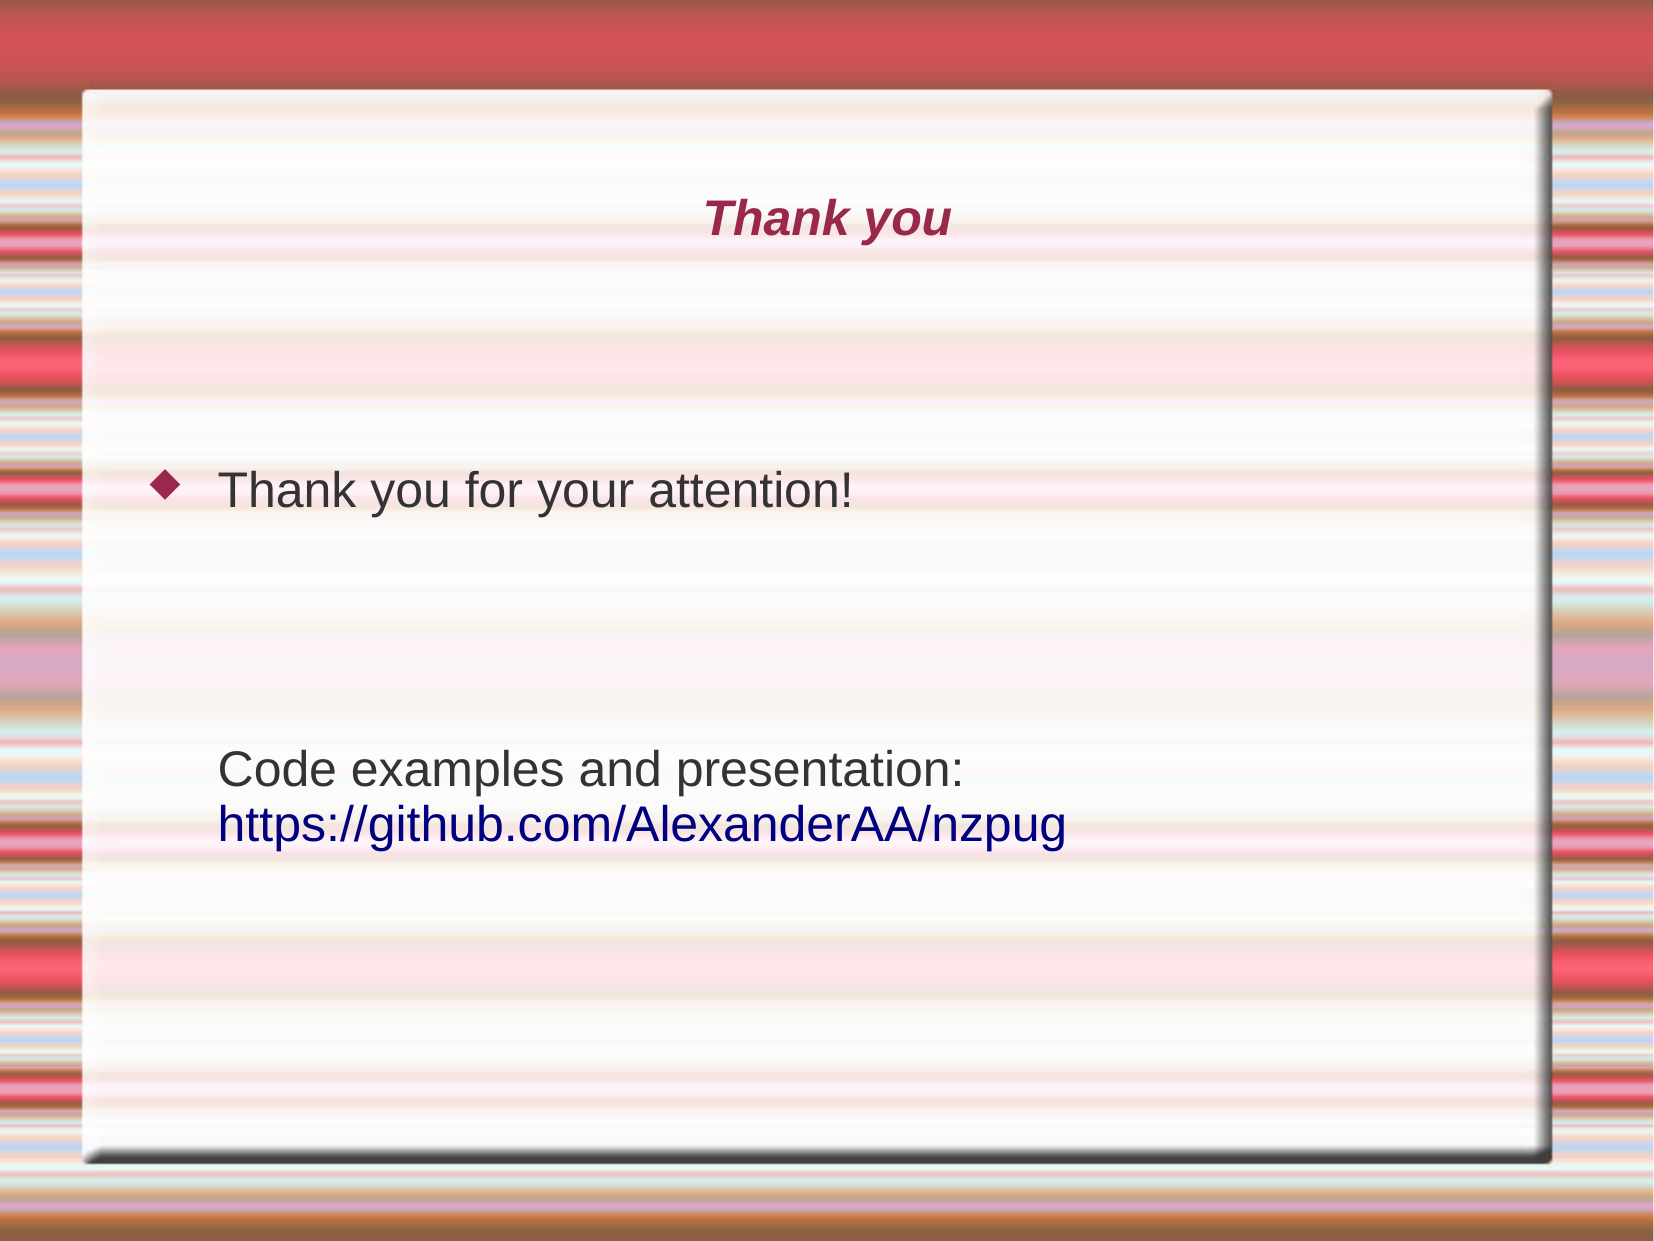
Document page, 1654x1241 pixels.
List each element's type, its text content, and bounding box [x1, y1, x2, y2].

title Thank you [121, 114, 1534, 322]
picture [0, 0, 1654, 1241]
list Thank you for your attention! Code examples and presentation: https://github.com/AlexanderAA/nzpug [134, 350, 1516, 1170]
